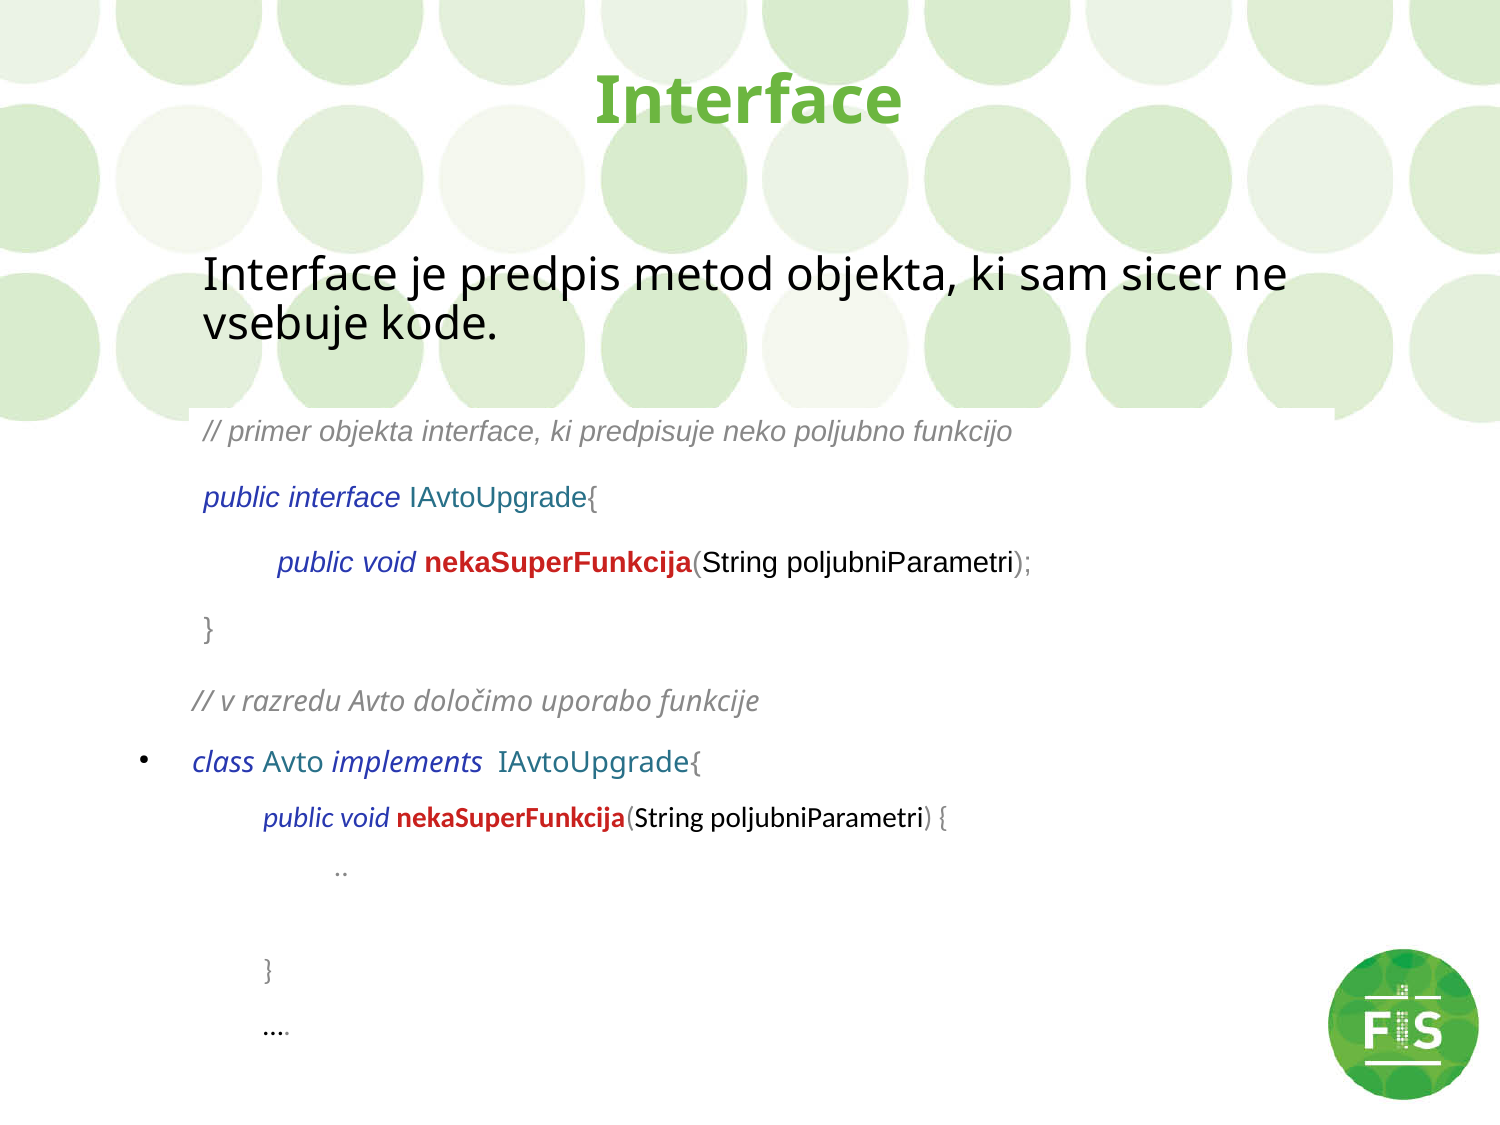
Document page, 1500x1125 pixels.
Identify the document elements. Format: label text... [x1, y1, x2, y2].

text_box // primer objekta interface, ki predpisuje neko poljubno funkcijo public interface IAvtoUpgrade{ public void nekaSuperFunkcija(String poljubniParametri); } [188, 408, 1335, 686]
list Interface je predpis metod objekta, ki sam sicer ne vsebuje kode. [118, 243, 1323, 362]
list // v razredu Avto določimo uporabo funkcije class Avto implements IAvtoUpgrade{ public void nekaSuperFunkcija(String poljubniParametri) { .. } …. [106, 678, 1264, 993]
title Interface [75, 59, 1425, 233]
picture [0, 0, 1500, 1125]
